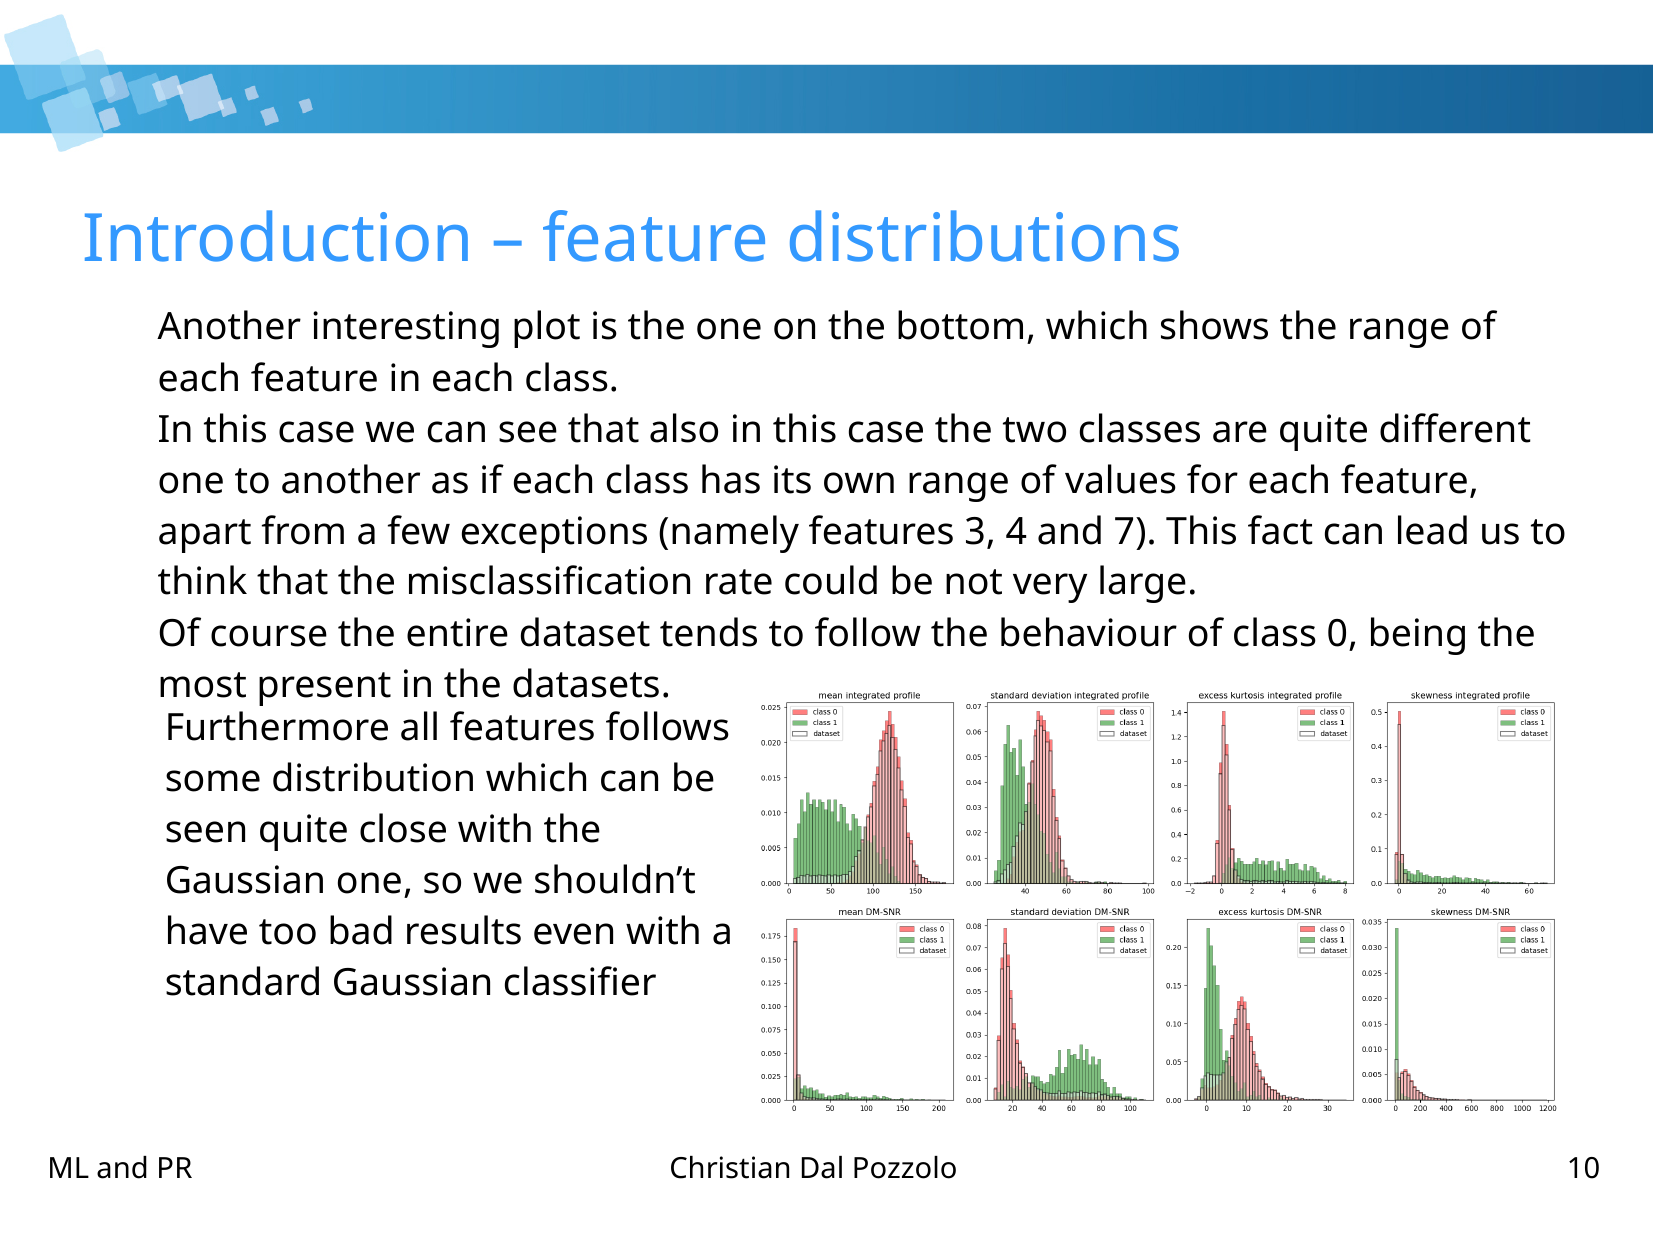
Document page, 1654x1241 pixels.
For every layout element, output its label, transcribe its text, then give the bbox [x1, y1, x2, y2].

title Introduction – feature distributions [82, 132, 1571, 340]
list Another interesting plot is the one on the bottom, which shows the range of each feature in each class. In this case we can see that also in this case the two classes are quite different one to another as if each class has its own range of values for each feature, apart from a few exceptions (namely features 3, 4 and 7). This fact can lead us to think that the misclassification rate could be not very large. Of course the entire dataset tends to follow the behaviour of class 0, being the most present in the datasets. [86, 300, 1576, 692]
text_box Furthermore all features follows some distribution which can be seen quite close with the Gaussian one, so we shouldn’t have too bad results even with a standard Gaussian classifier [150, 693, 751, 1013]
picture [0, 0, 1653, 1238]
